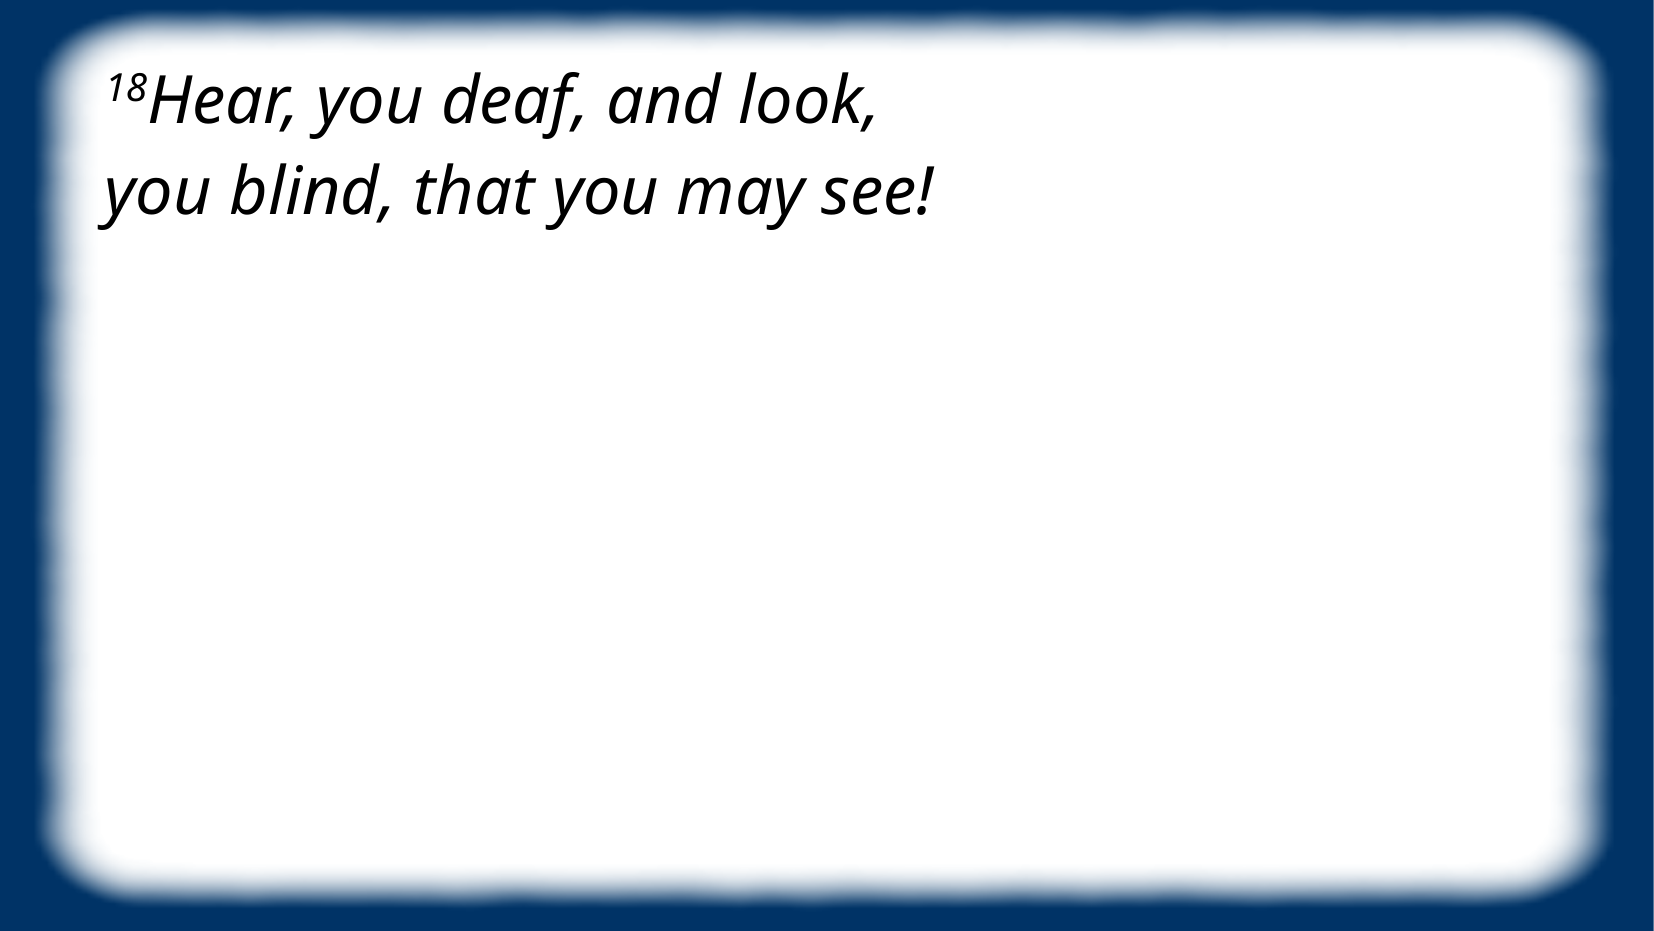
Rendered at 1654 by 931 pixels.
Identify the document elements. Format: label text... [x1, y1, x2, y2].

picture [0, 0, 1654, 931]
text_box 18Hear, you deaf, and look, you blind, that you may see! [90, 45, 1561, 238]
